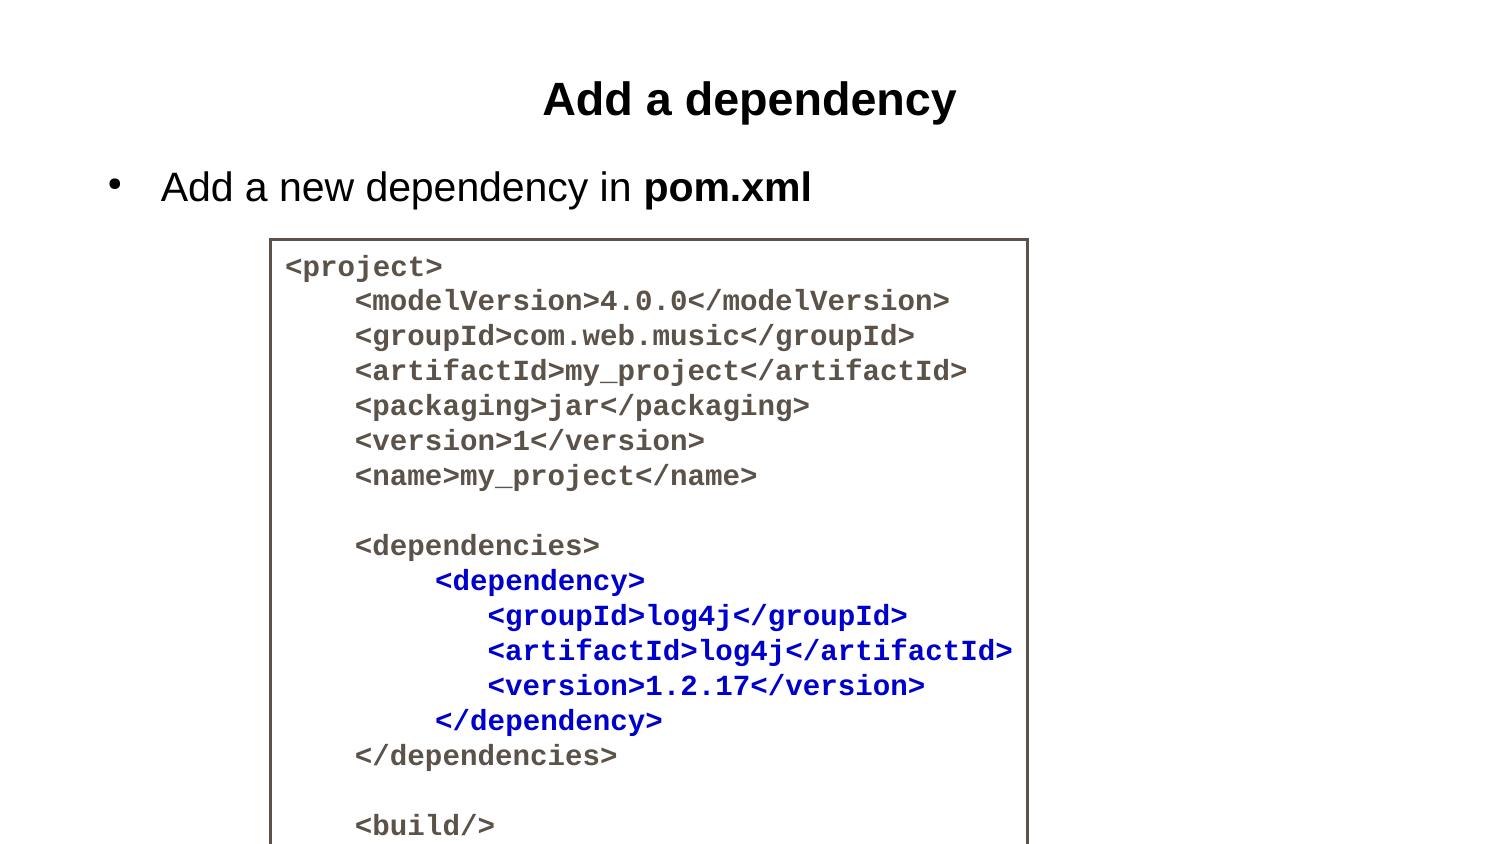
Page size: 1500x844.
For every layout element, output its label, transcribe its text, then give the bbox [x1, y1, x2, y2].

title Add a dependency [75, 33, 1425, 133]
text_box <project> <modelVersion>4.0.0</modelVersion> <groupId>com.web.music</groupId> <artifactId>my_project</artifactId> <packaging>jar</packaging> <version>1</version> <name>my_project</name> <dependencies> <dependency> <groupId>log4j</groupId> <artifactId>log4j</artifactId> <version>1.2.17</version> </dependency> </dependencies> <build/> </project> [270, 239, 1028, 844]
list Add a new dependency in pom.xml [75, 153, 1395, 807]
